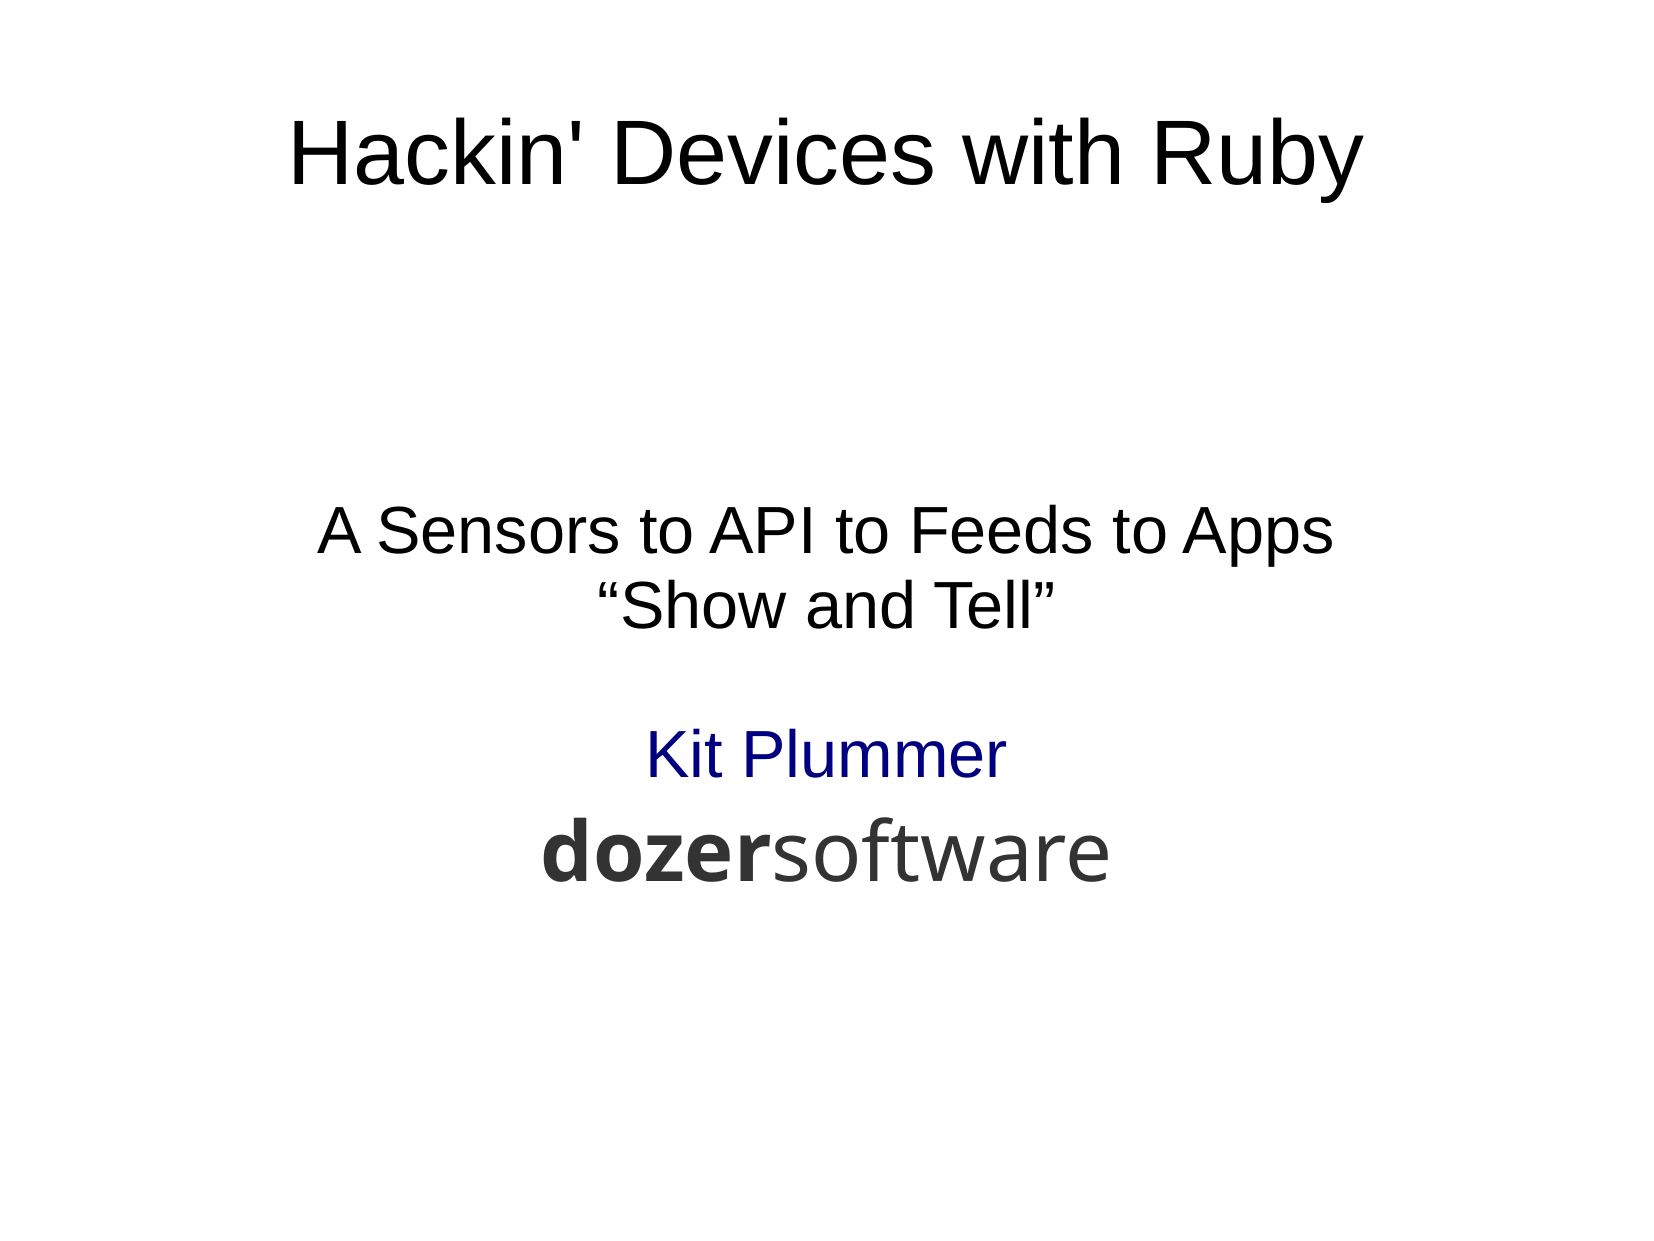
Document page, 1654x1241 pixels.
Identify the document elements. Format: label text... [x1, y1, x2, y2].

title Hackin' Devices with Ruby [82, 56, 1571, 250]
subtitle A Sensors to API to Feeds to Apps “Show and Tell” Kit Plummer dozersoftware [82, 297, 1571, 1102]
